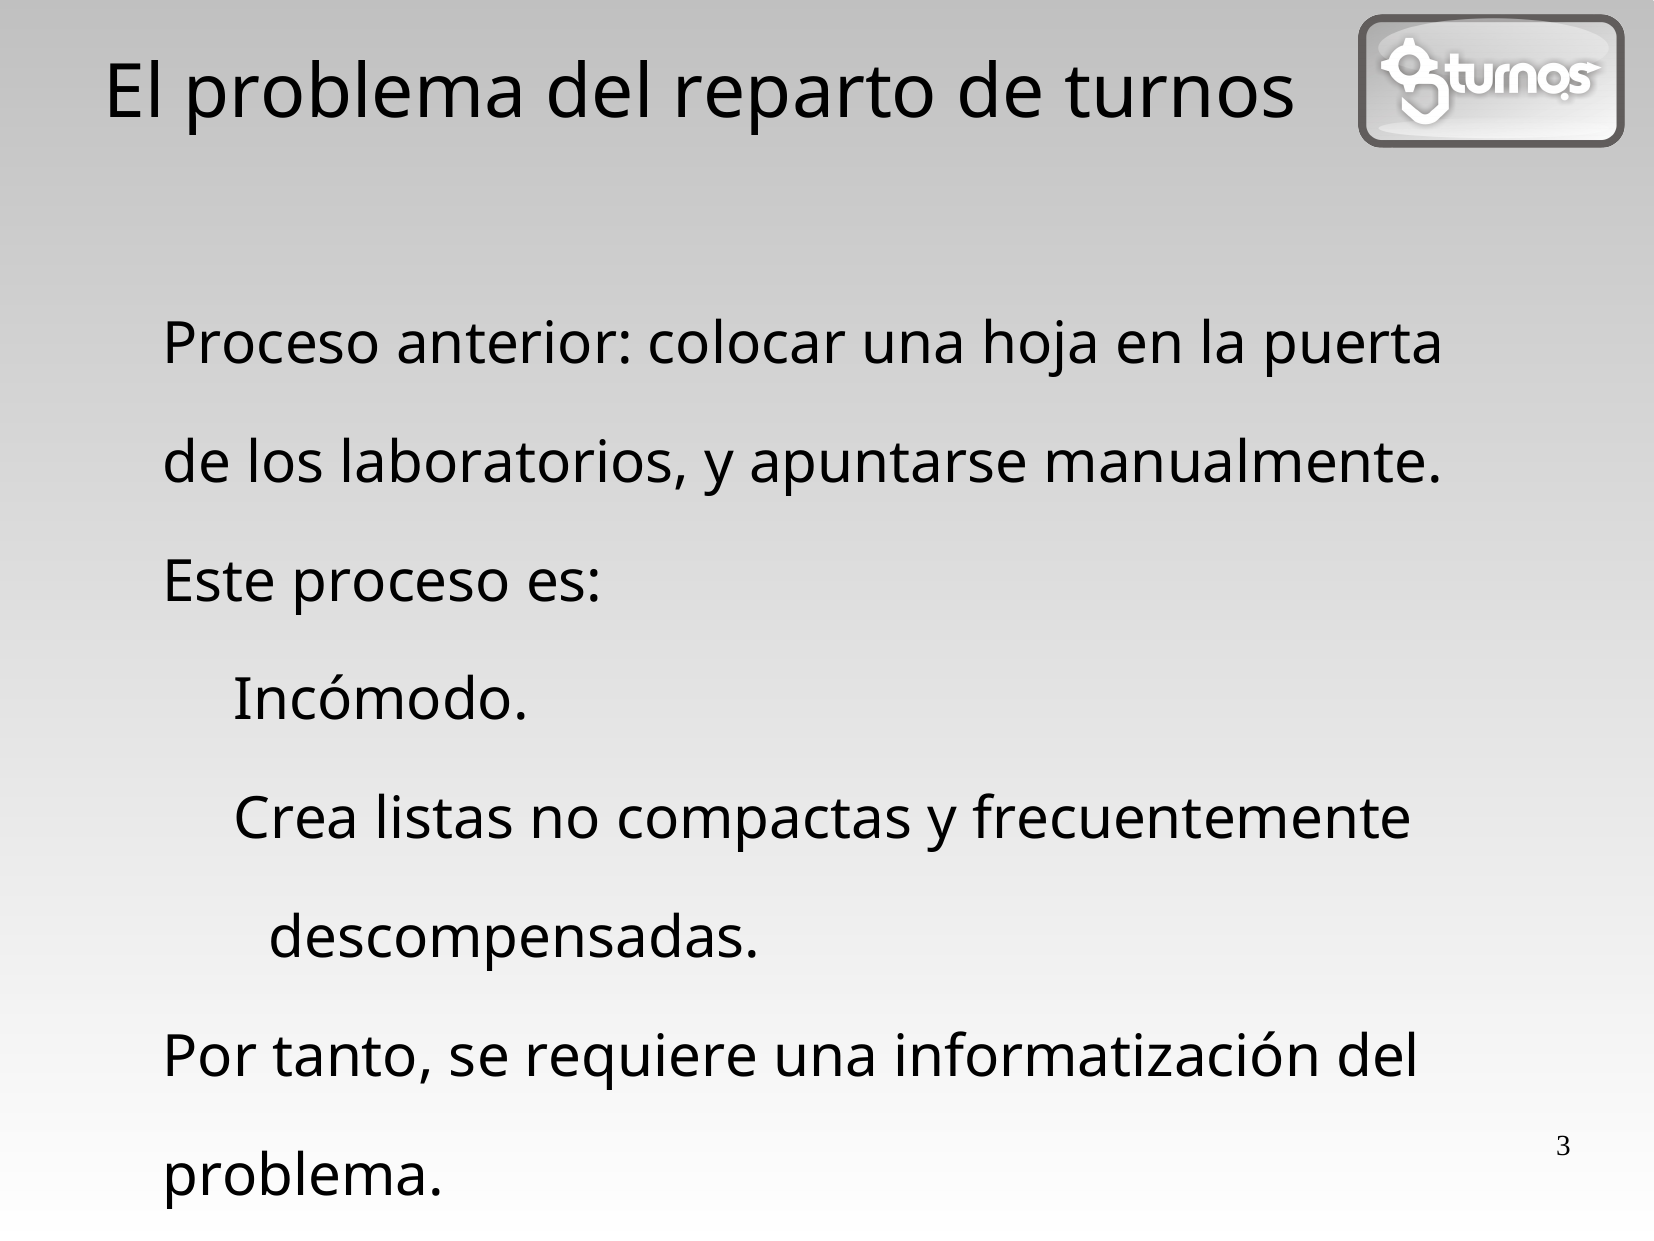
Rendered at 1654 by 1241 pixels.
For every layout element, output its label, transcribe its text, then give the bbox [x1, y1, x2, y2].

text_box Proceso anterior: colocar una hoja en la puerta de los laboratorios, y apuntarse manualmente. Este proceso es: Incómodo. Crea listas no compactas y frecuentemente descompensadas. Por tanto, se requiere una informatización del problema. [147, 253, 1536, 1048]
text_box El problema del reparto de turnos [88, 29, 1261, 132]
picture [1358, 14, 1625, 148]
